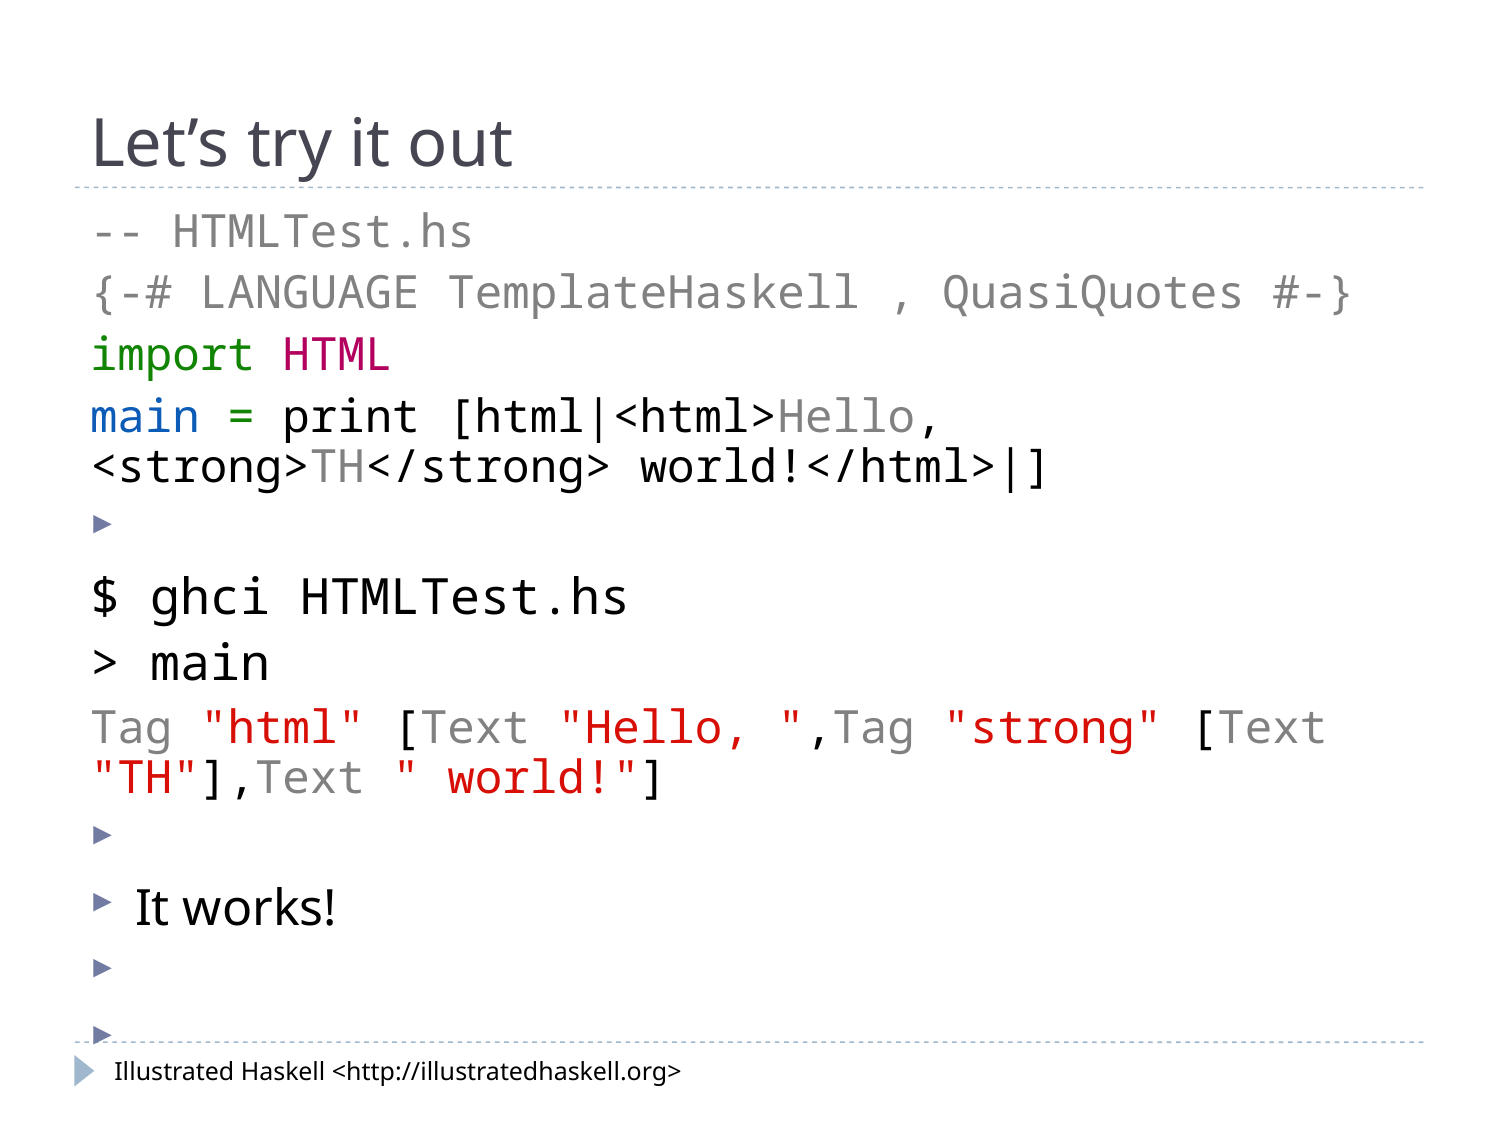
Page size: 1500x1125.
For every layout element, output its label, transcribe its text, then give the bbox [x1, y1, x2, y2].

title Let’s try it out [75, 24, 1426, 188]
list -- HTMLTest.hs {-# LANGUAGE TemplateHaskell , QuasiQuotes #-} import HTML main = print [html|<html>Hello, <strong>TH</strong> world!</html>|] $ ghci HTMLTest.hs > main Tag "html" [Text "Hello, ",Tag "strong" [Text "TH"],Text " world!"] It works! [75, 200, 1426, 1011]
